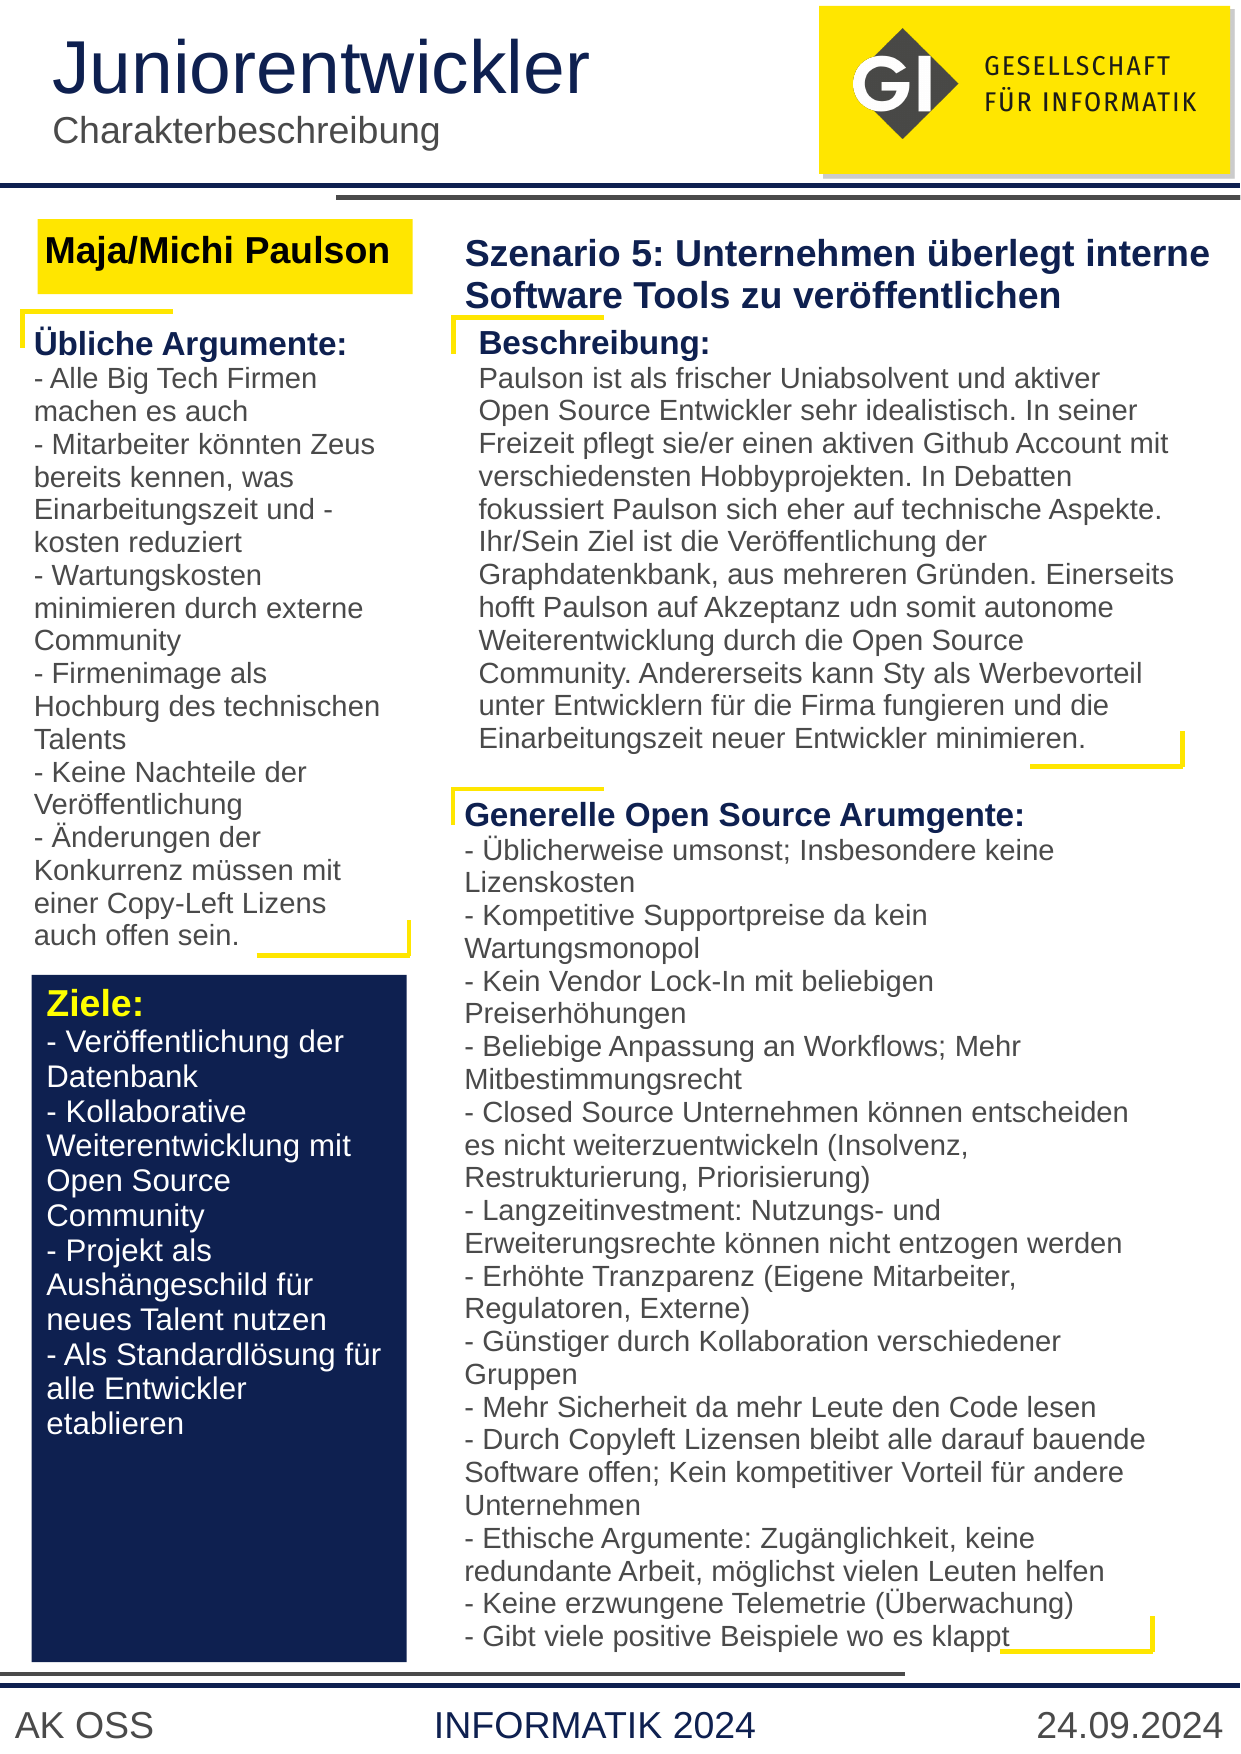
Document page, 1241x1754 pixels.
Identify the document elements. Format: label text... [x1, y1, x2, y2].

text_box Ziele: - Veröffentlichung der Datenbank - Kollaborative Weiterentwicklung mit Open Source Community - Projekt als Aushängeschild für neues Talent nutzen - Als Standardlösung für alle Entwickler etablieren [31, 975, 407, 1663]
text_box Übliche Argumente: - Alle Big Tech Firmen machen es auch - Mitarbeiter könnten Zeus bereits kennen, was Einarbeitungszeit und -kosten reduziert - Wartungskosten minimieren durch externe Community - Firmenimage als Hochburg des technischen Talents - Keine Nachteile der Veröffentlichung - Änderungen der Konkurrenz müssen mit einer Copy-Left Lizens auch offen sein. [18, 317, 413, 1026]
text_box Beschreibung: Paulson ist als frischer Uniabsolvent und aktiver Open Source Entwickler sehr idealistisch. In seiner Freizeit pflegt sie/er einen aktiven Github Account mit verschiedensten Hobbyprojekten. In Debatten fokussiert Paulson sich eher auf technische Aspekte. Ihr/Sein Ziel ist die Veröffentlichung der Graphdatenkbank, aus mehreren Gründen. Einerseits hofft Paulson auf Akzeptanz udn somit autonome Weiterentwicklung durch die Open Source Community. Andererseits kann Sty als Werbevorteil unter Entwicklern für die Firma fungieren und die Einarbeitungszeit neuer Entwickler minimieren. [463, 317, 1195, 861]
text_box INFORMATIK 2024 [419, 1697, 772, 1754]
text_box AK OSS [0, 1697, 170, 1754]
picture [853, 28, 1196, 139]
text_box Maja/Michi Paulson [5, 222, 456, 321]
text_box Generelle Open Source Arumgente: - Üblicherweise umsonst; Insbesondere keine Lizenskosten - Kompetitive Supportpreise da kein Wartungsmonopol - Kein Vendor Lock-In mit beliebigen Preiserhöhungen - Beliebige Anpassung an Workflows; Mehr Mitbestimmungsrecht - Closed Source Unternehmen können entscheiden es nicht weiterzuentwickeln (Insolvenz, Restrukturierung, Priorisierung) - Langzeitinvestment: Nutzungs- und Erweiterungsrechte können nicht entzogen werden - Erhöhte Tranzparenz (Eigene Mitarbeiter, Regulatoren, Externe) - Günstiger durch Kollaboration verschiedener Gruppen - Mehr Sicherheit da mehr Leute den Code lesen - Durch Copyleft Lizensen bleibt alle darauf bauende Software offen; Kein kompetitiver Vorteil für andere Unternehmen - Ethische Argumente: Zugänglichkeit, keine redundante Arbeit, möglichst vielen Leuten helfen - Keine erzwungene Telemetrie (Überwachung) - Gibt viele positive Beispiele wo es klappt [449, 789, 1163, 1661]
text_box 24.09.2024 [1021, 1697, 1239, 1754]
text_box Juniorentwickler Charakterbeschreibung [37, 18, 826, 225]
text_box Szenario 5: Unternehmen überlegt interne Software Tools zu veröffentlichen [450, 225, 1241, 324]
text_box [819, 5, 1231, 174]
